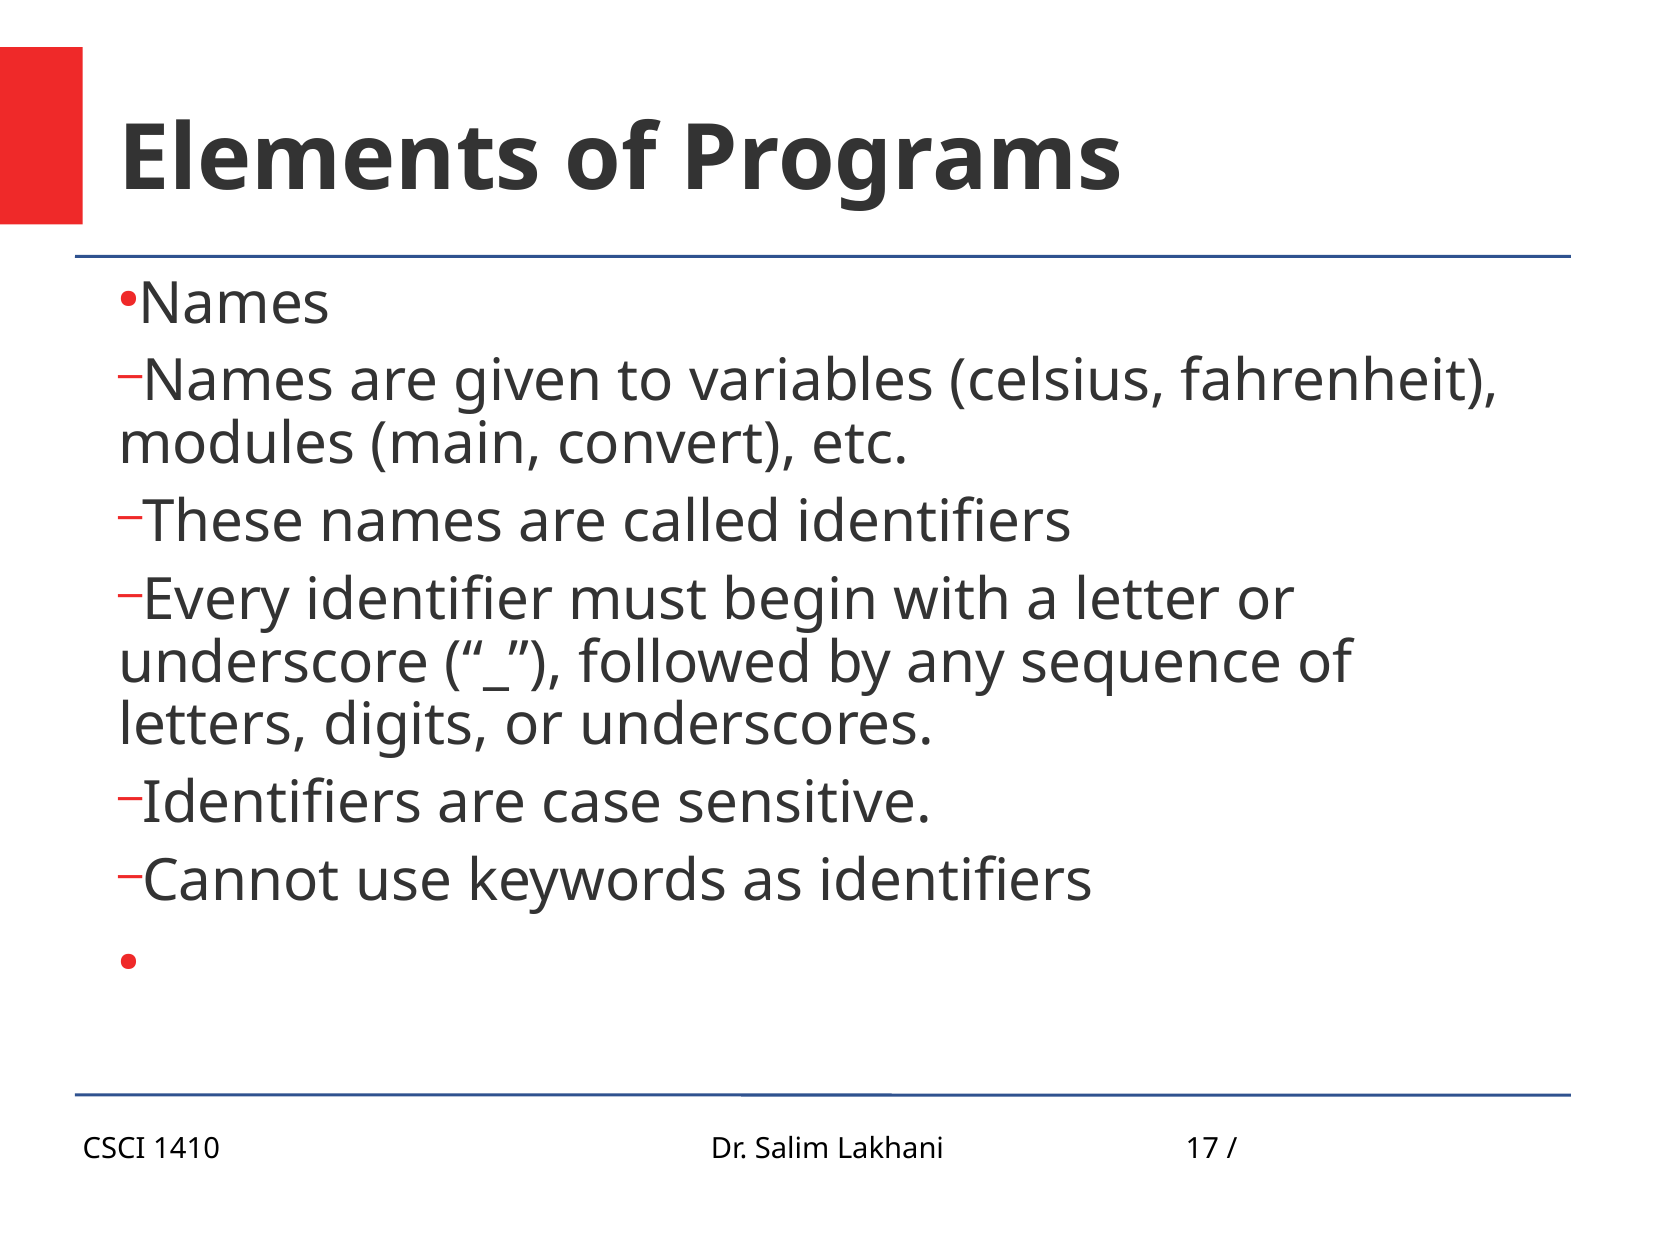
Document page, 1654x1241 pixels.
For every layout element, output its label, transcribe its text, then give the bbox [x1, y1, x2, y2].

title Elements of Programs [118, 49, 1571, 257]
text_box Dr. Salim Lakhani [565, 1129, 1090, 1216]
text_box CSCI 1410 [82, 1129, 468, 1216]
text_box / [1185, 1129, 1571, 1216]
list Names Names are given to variables (celsius, fahrenheit), modules (main, convert), etc. These names are called identifiers Every identifier must begin with a letter or underscore (“_”), followed by any sequence of letters, digits, or underscores. Identifiers are case sensitive. Cannot use keywords as identifiers [118, 265, 1536, 1081]
